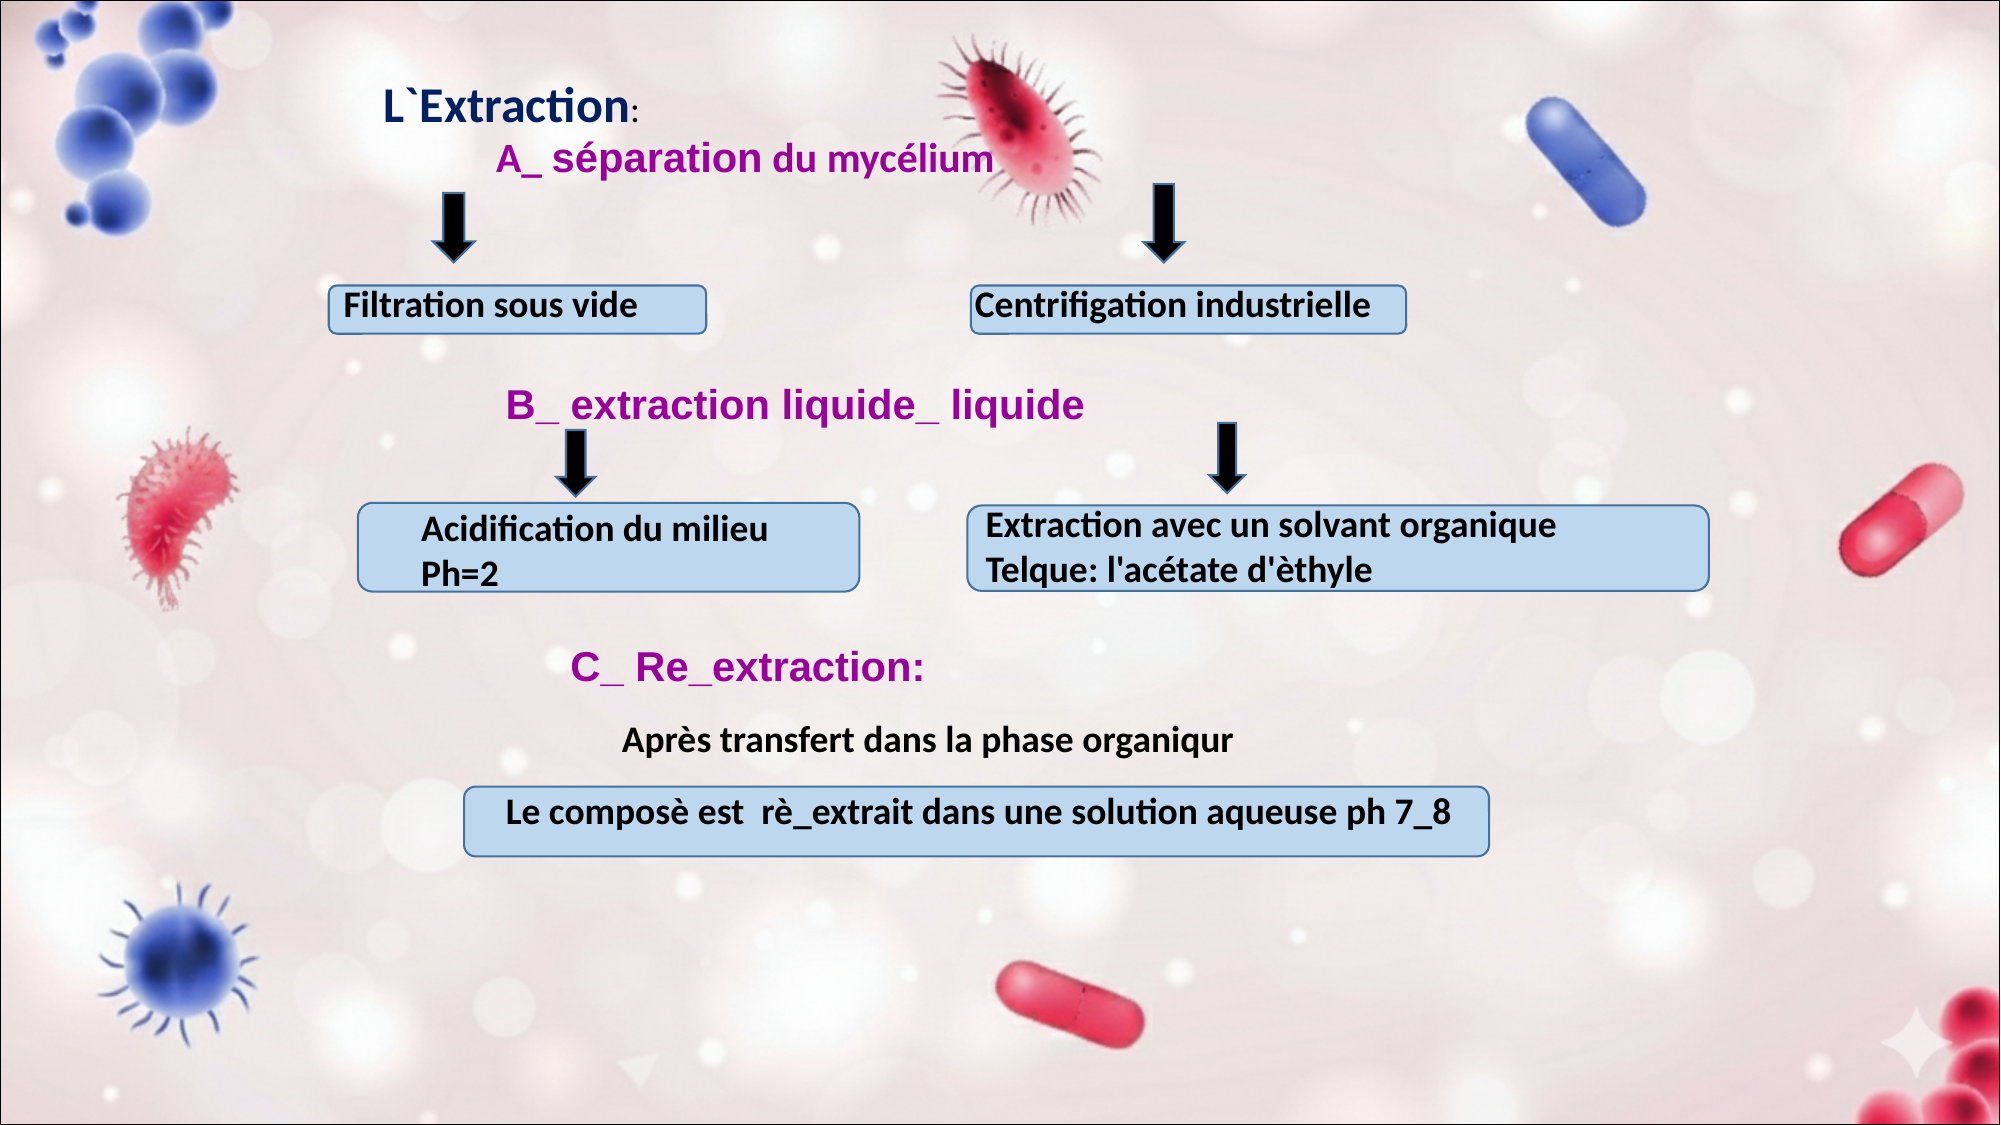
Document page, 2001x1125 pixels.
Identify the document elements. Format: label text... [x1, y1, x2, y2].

text_box Le composè est rè_extrait dans une solution aqueuse ph 7_8 [490, 779, 1468, 840]
text_box Acidification du milieu Ph=2 [406, 496, 1407, 602]
text_box Extraction avec un solvant organique Telque: l'acétate d'èthyle [970, 492, 1971, 598]
text_box Centrifigation industrielle [959, 273, 1387, 333]
text_box [976, 285, 1407, 334]
text_box Filtration sous vide [328, 273, 654, 333]
text_box L`Extraction: [368, 65, 665, 141]
text_box [556, 429, 596, 497]
text_box [1209, 422, 1246, 494]
text_box [1143, 184, 1185, 263]
text_box A_ séparation du mycélium [481, 123, 1010, 189]
text_box B_ extraction liquide_ liquide [490, 370, 1101, 436]
text_box C_ Re_extraction: [555, 632, 941, 698]
text_box [334, 285, 707, 334]
text_box [357, 502, 406, 592]
text_box Après transfert dans la phase organiqur [607, 707, 1250, 768]
text_box [432, 192, 475, 263]
picture [0, 0, 2000, 1125]
text_box [464, 786, 1490, 857]
